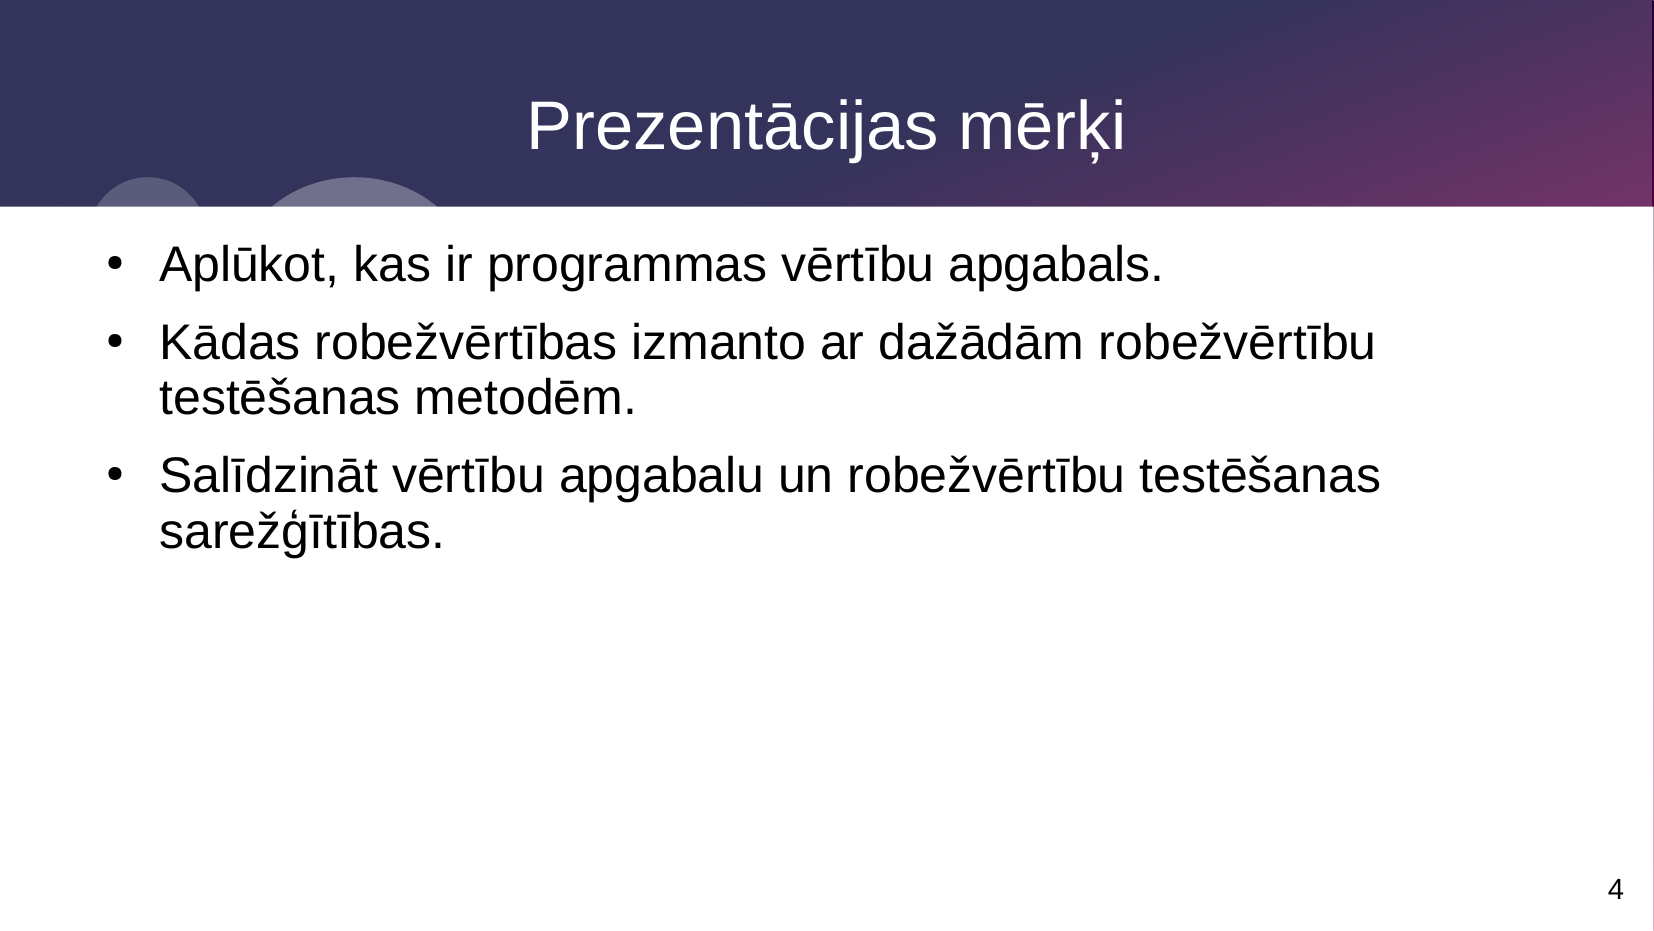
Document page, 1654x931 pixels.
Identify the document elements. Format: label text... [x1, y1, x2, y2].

title Prezentācijas mērķi [88, 44, 1565, 207]
list Aplūkot, kas ir programmas vērtību apgabals. Kādas robežvērtības izmanto ar dažādām robežvērtību testēšanas metodēm. Salīdzināt vērtību apgabalu un robežvērtību testēšanas sarežģītības. [88, 236, 1565, 827]
